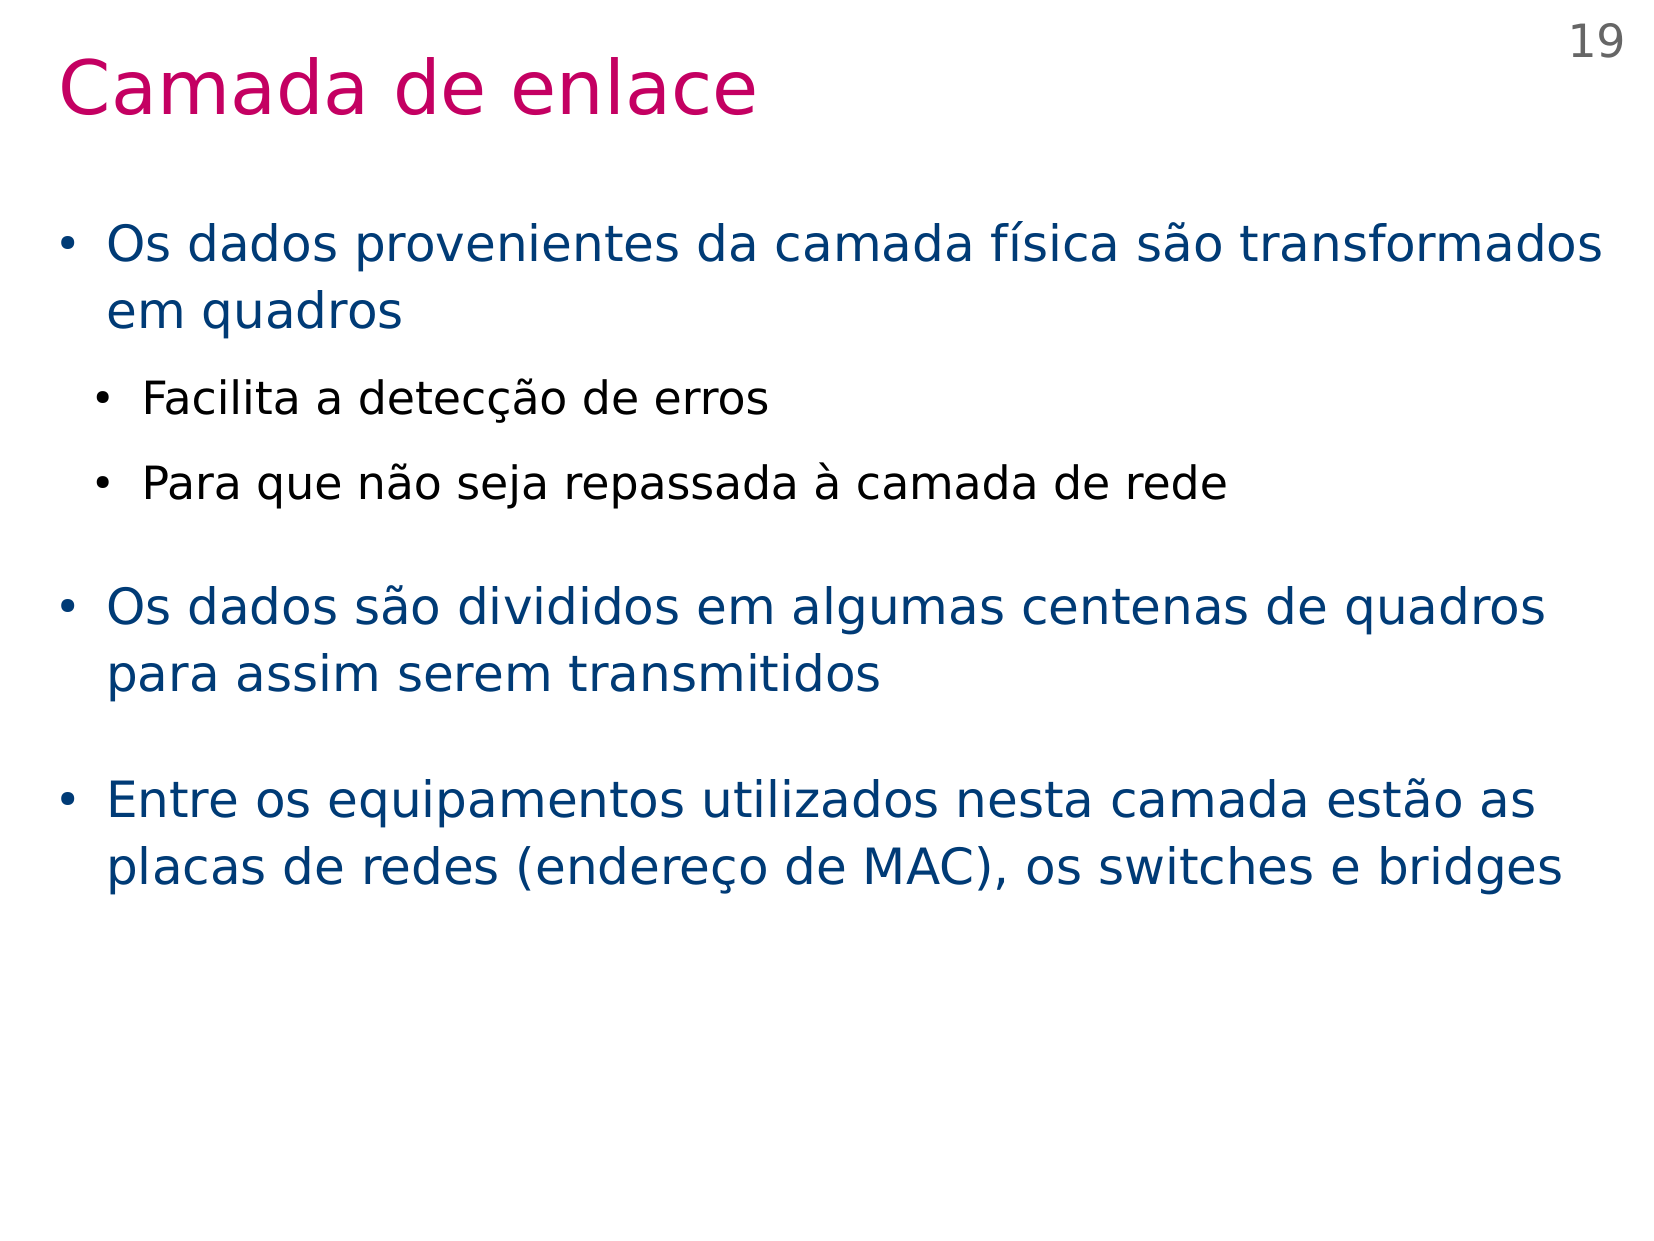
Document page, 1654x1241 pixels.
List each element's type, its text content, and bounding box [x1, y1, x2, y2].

title Camada de enlace [59, 29, 1625, 148]
list Os dados provenientes da camada física são transformados em quadros Facilita a detecção de erros Para que não seja repassada à camada de rede Os dados são divididos em algumas centenas de quadros para assim serem transmitidos Entre os equipamentos utilizados nesta camada estão as placas de redes (endereço de MAC), os switches e bridges [59, 206, 1625, 1211]
